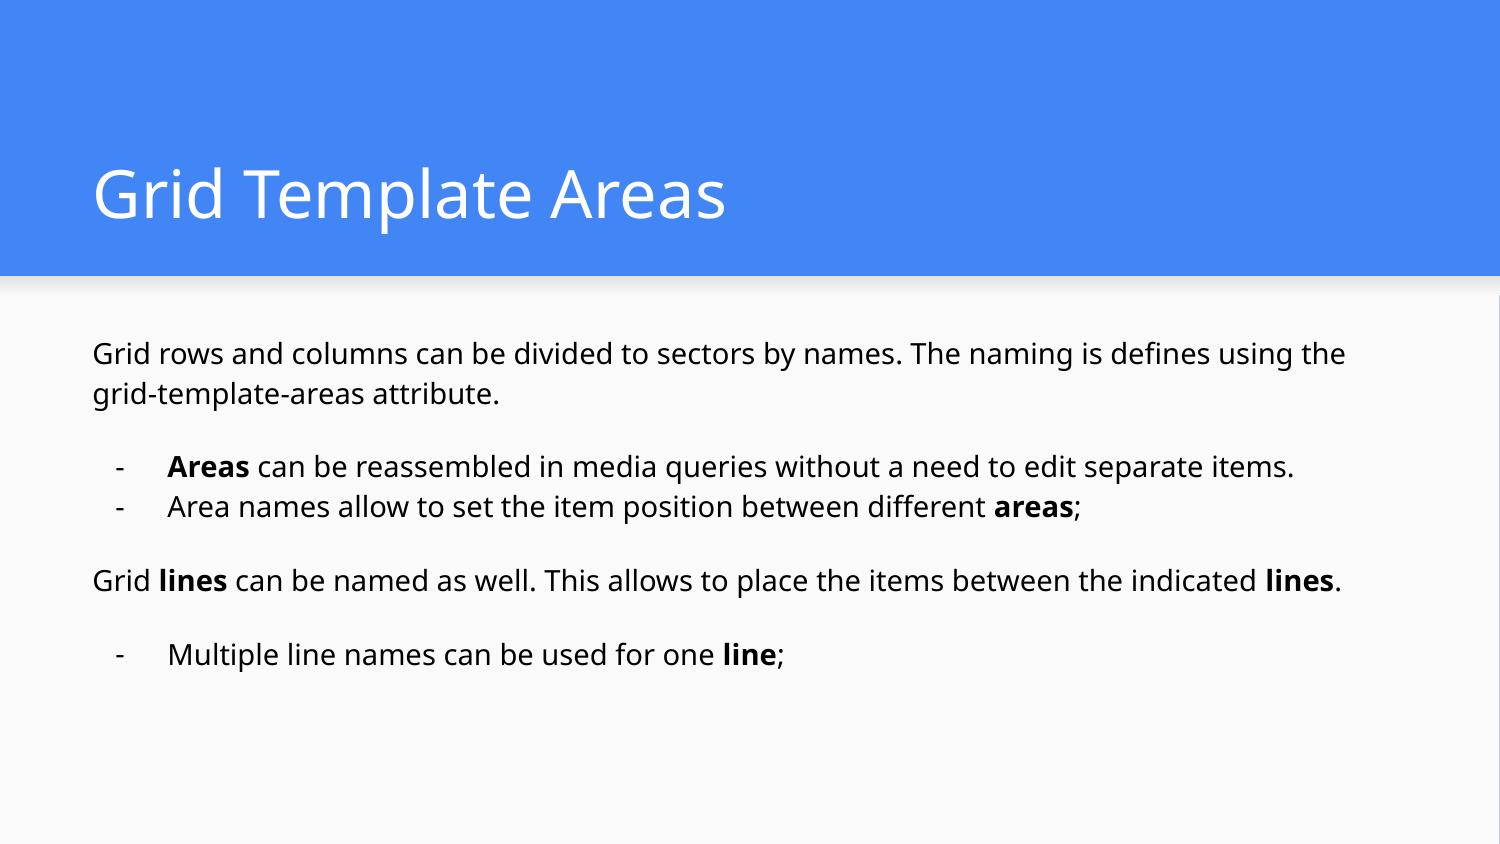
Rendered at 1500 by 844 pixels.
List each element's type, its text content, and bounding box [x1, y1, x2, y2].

title Grid Template Areas [77, 121, 1427, 248]
list Grid rows and columns can be divided to sectors by names. The naming is defines using the grid-template-areas attribute. Areas can be reassembled in media queries without a need to edit separate items. Area names allow to set the item position between different areas; Grid lines can be named as well. This allows to place the items between the indicated lines. Multiple line names can be used for one line; [77, 314, 1427, 760]
